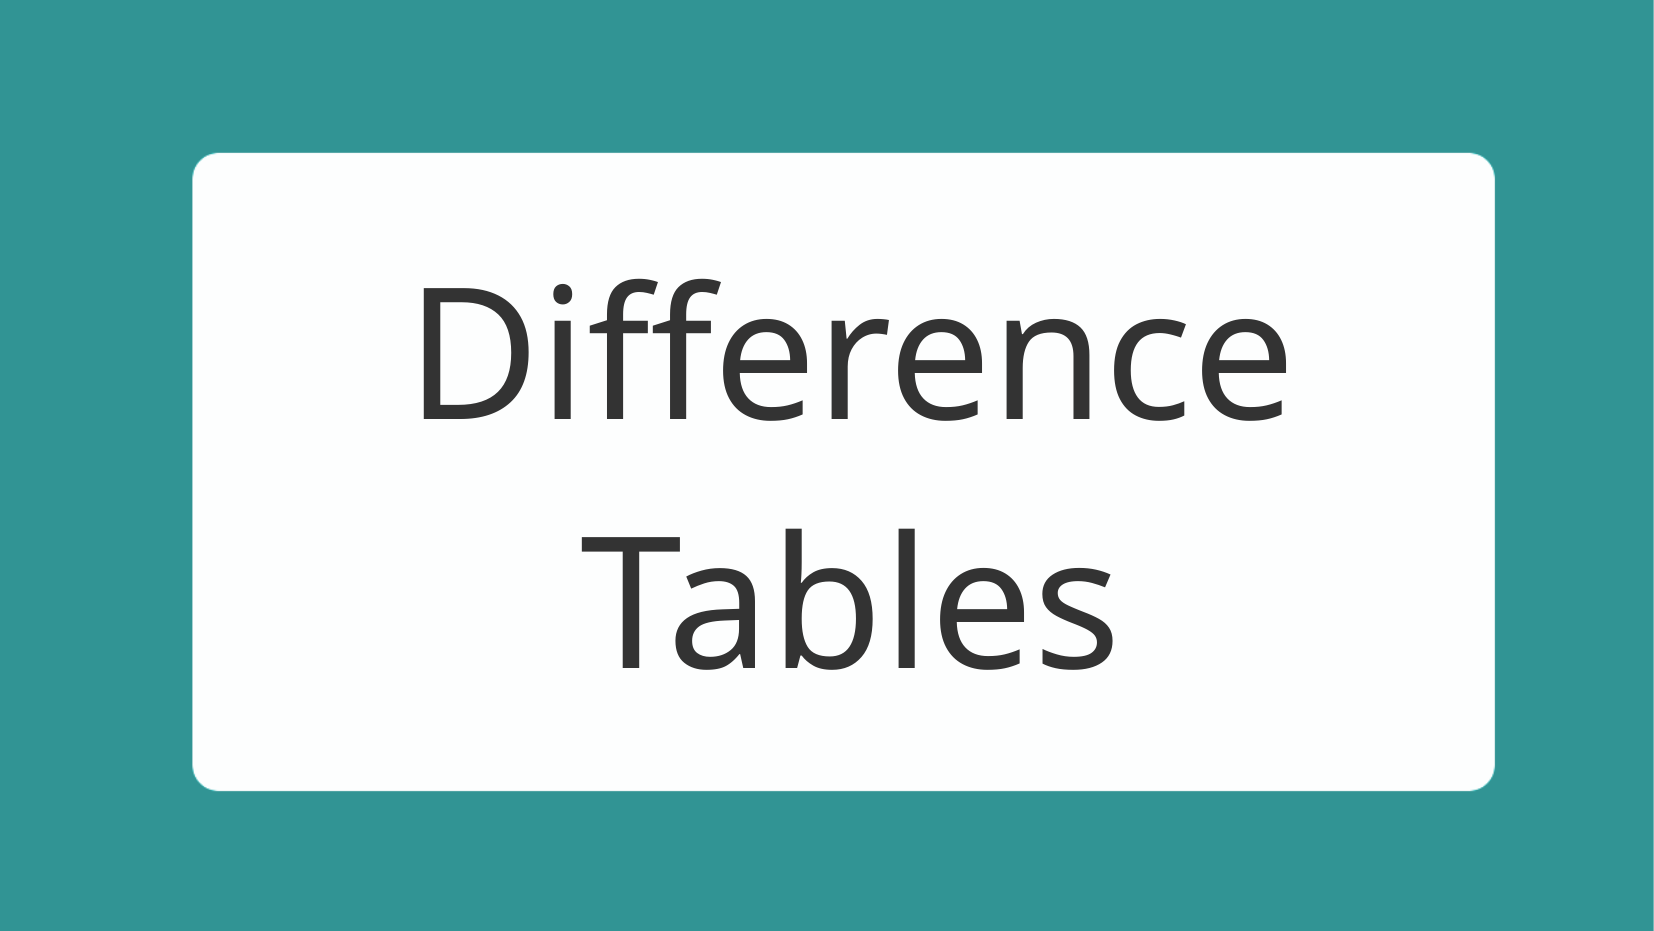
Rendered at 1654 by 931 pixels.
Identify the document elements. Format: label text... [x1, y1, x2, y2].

picture [0, 0, 1654, 931]
title Difference Tables [226, 172, 1477, 773]
